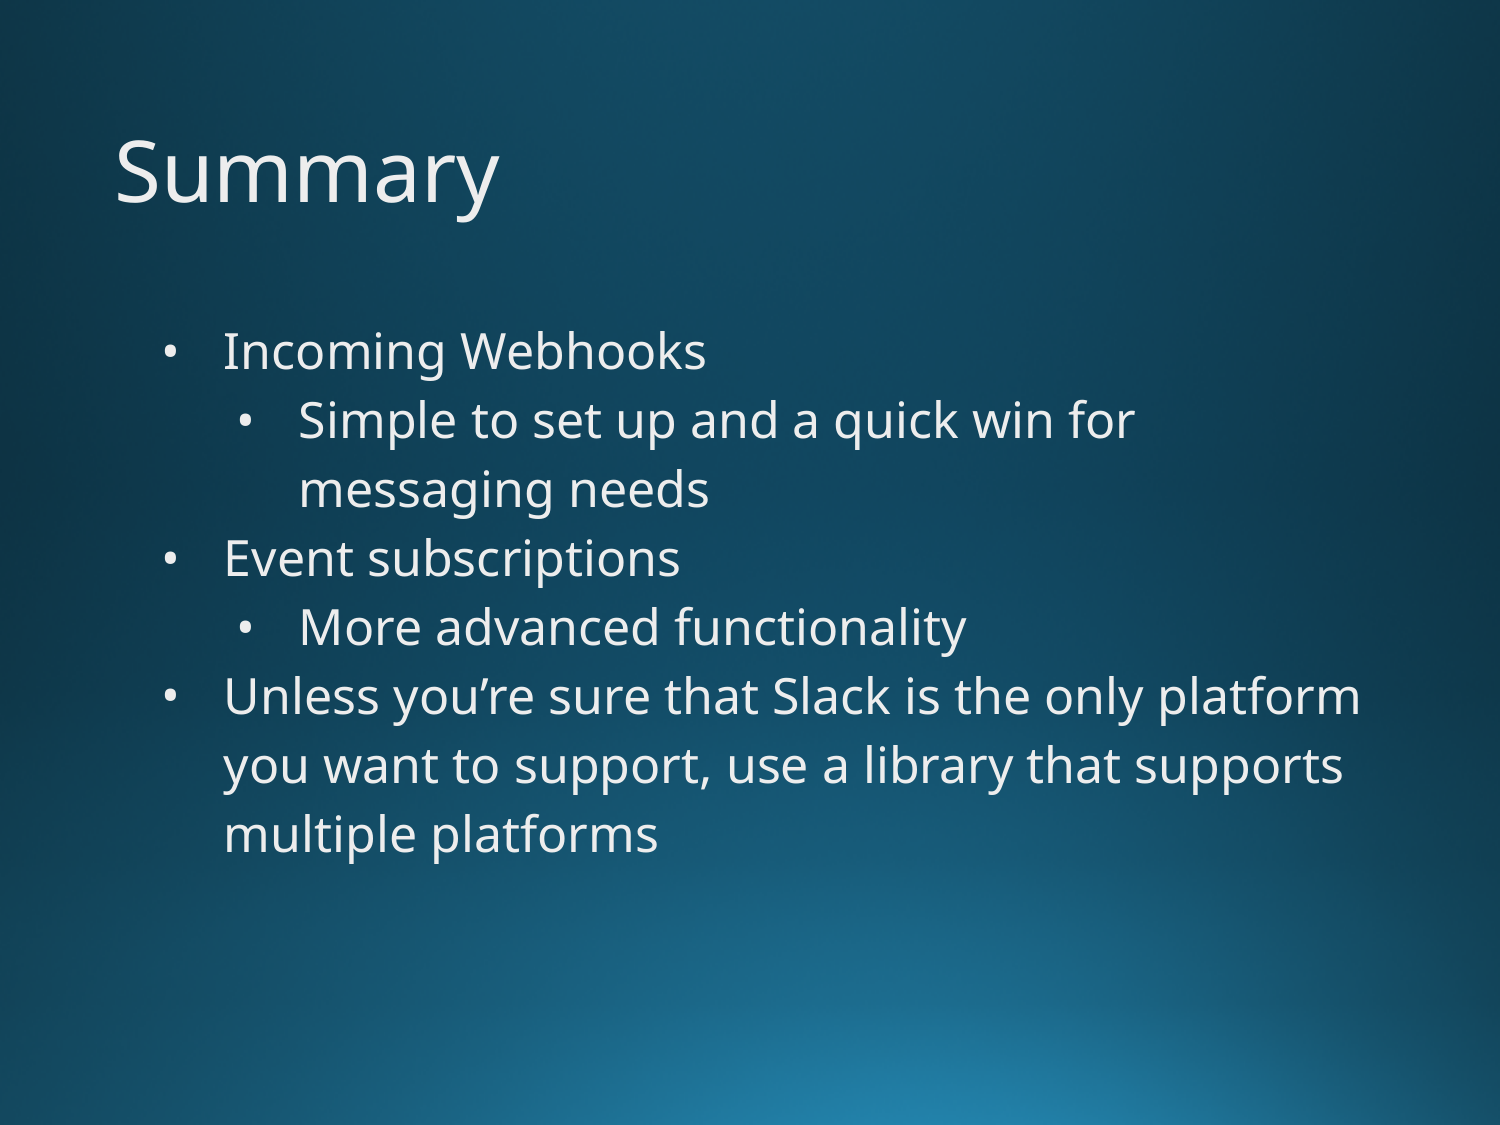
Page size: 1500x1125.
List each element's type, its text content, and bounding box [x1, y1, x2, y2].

title Summary [103, 59, 1397, 278]
list Incoming Webhooks Simple to set up and a quick win for messaging needs Event subscriptions More advanced functionality Unless you’re sure that Slack is the only platform you want to support, use a library that supports multiple platforms [137, 299, 1397, 1014]
picture [0, 0, 1500, 1125]
